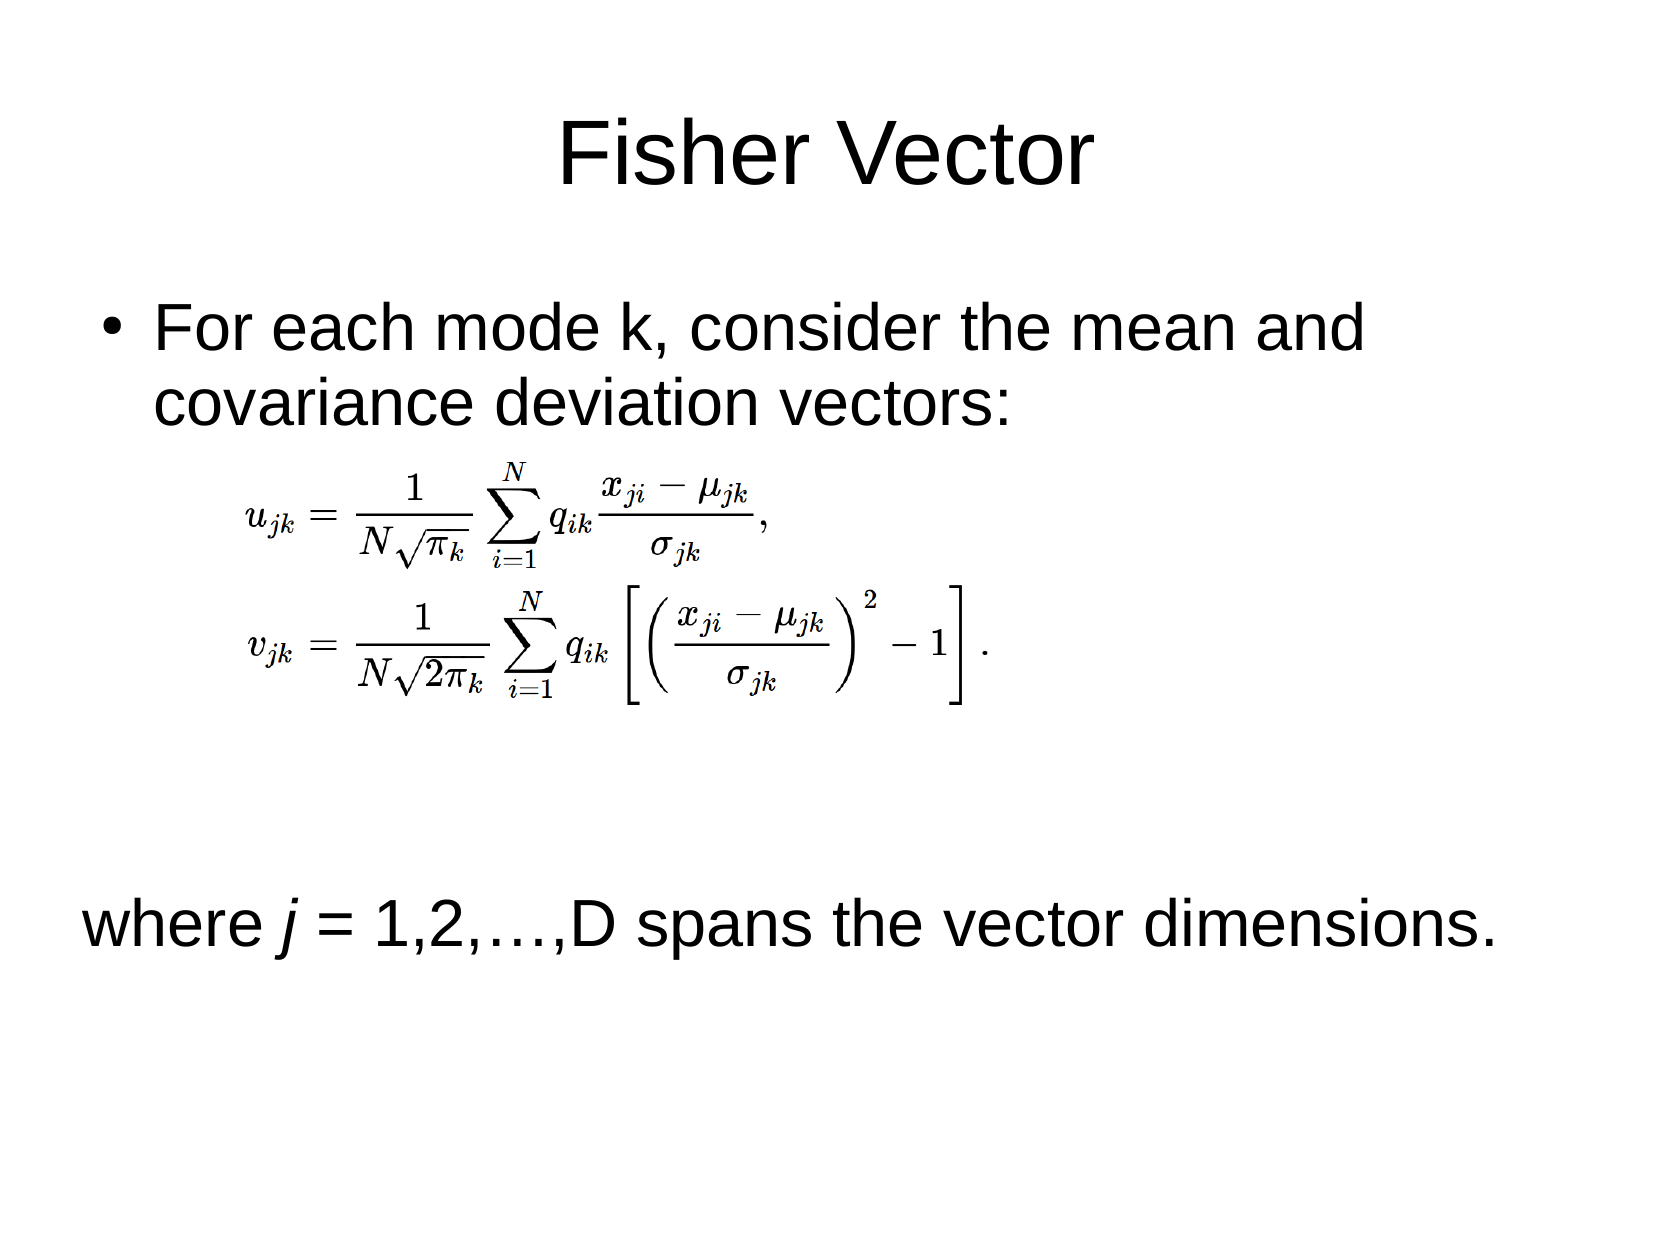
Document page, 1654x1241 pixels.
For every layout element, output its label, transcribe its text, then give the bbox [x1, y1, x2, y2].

title Fisher Vector [82, 49, 1571, 257]
picture [213, 441, 1006, 721]
list For each mode k, consider the mean and covariance deviation vectors: where j = 1,2,…,D spans the vector dimensions. [82, 290, 1571, 1010]
